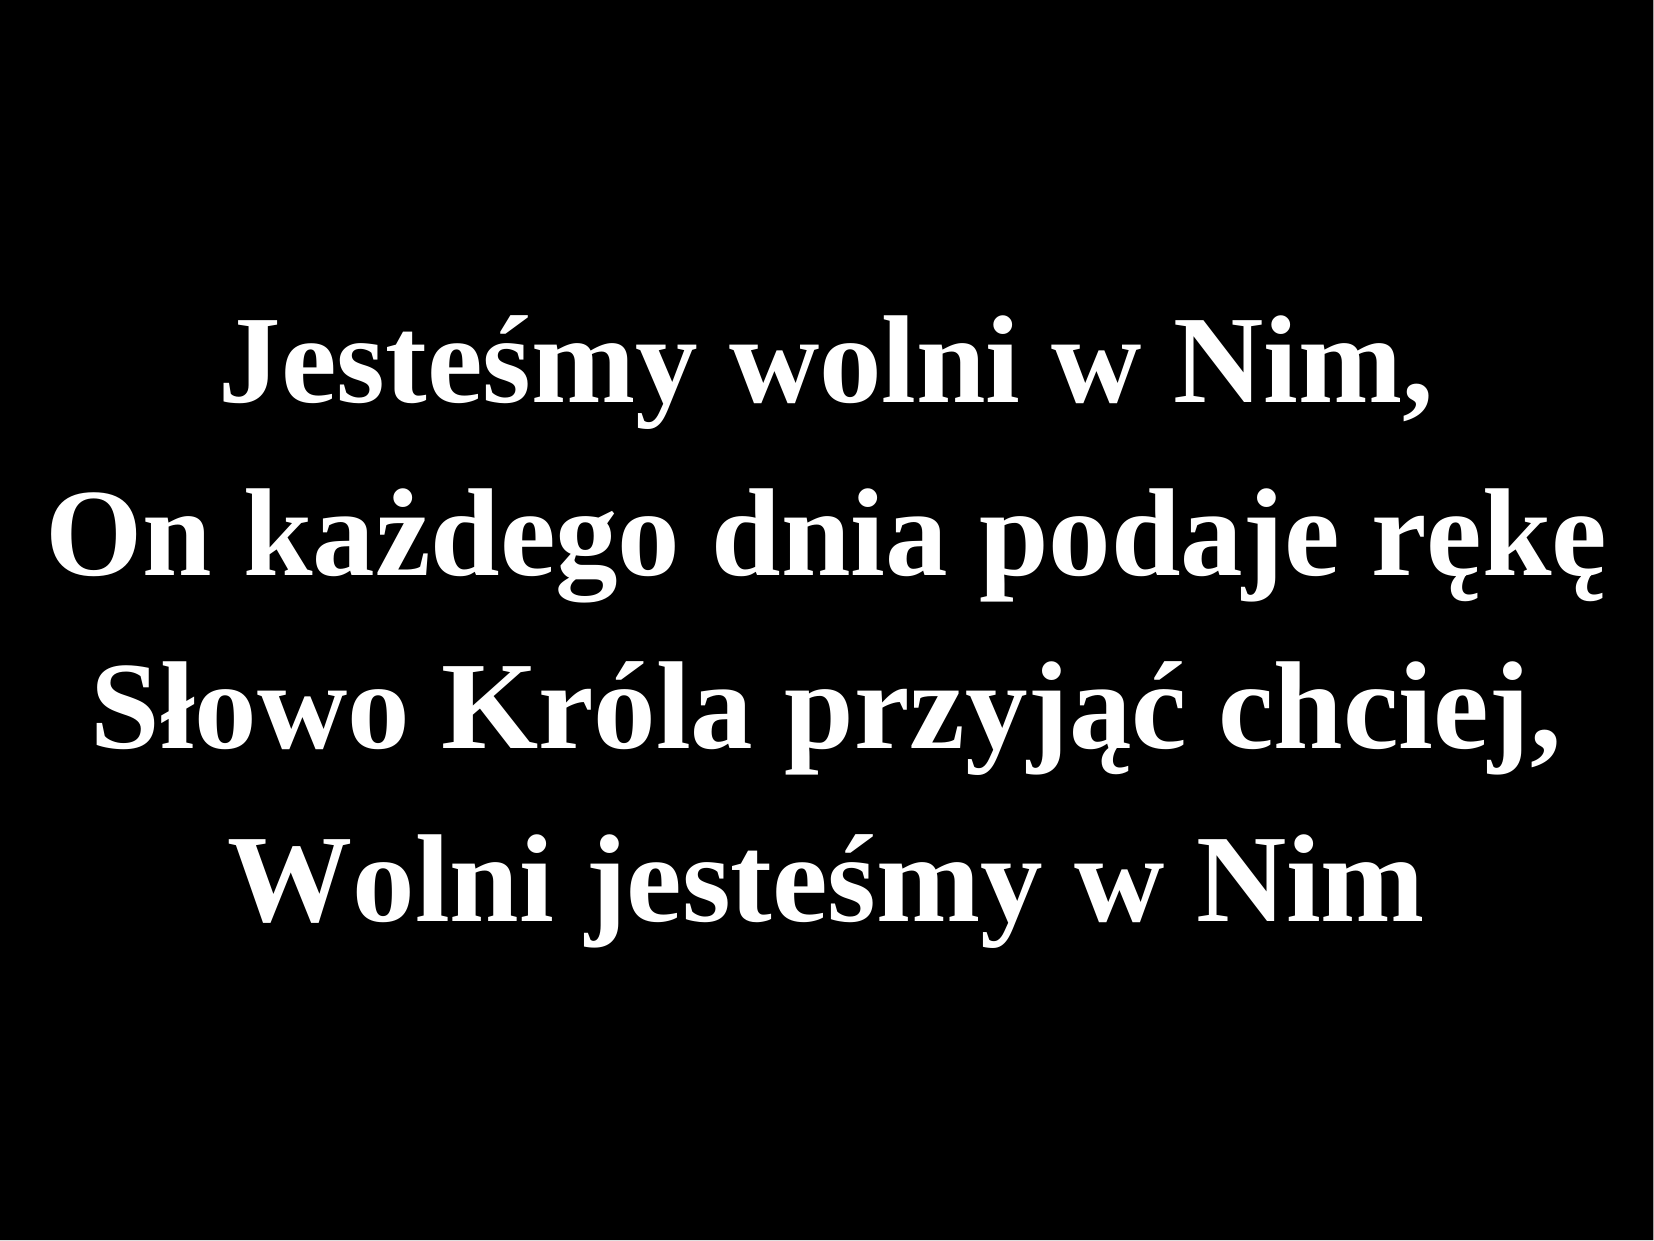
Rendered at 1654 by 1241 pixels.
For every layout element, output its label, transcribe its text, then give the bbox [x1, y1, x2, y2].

title Jesteśmy wolni w Nim, ppp On każdego dnia podaje rękę ppp Słowo Króla przyjąć chciej, ppp Wolni jesteśmy w Nim [0, 0, 1654, 1241]
